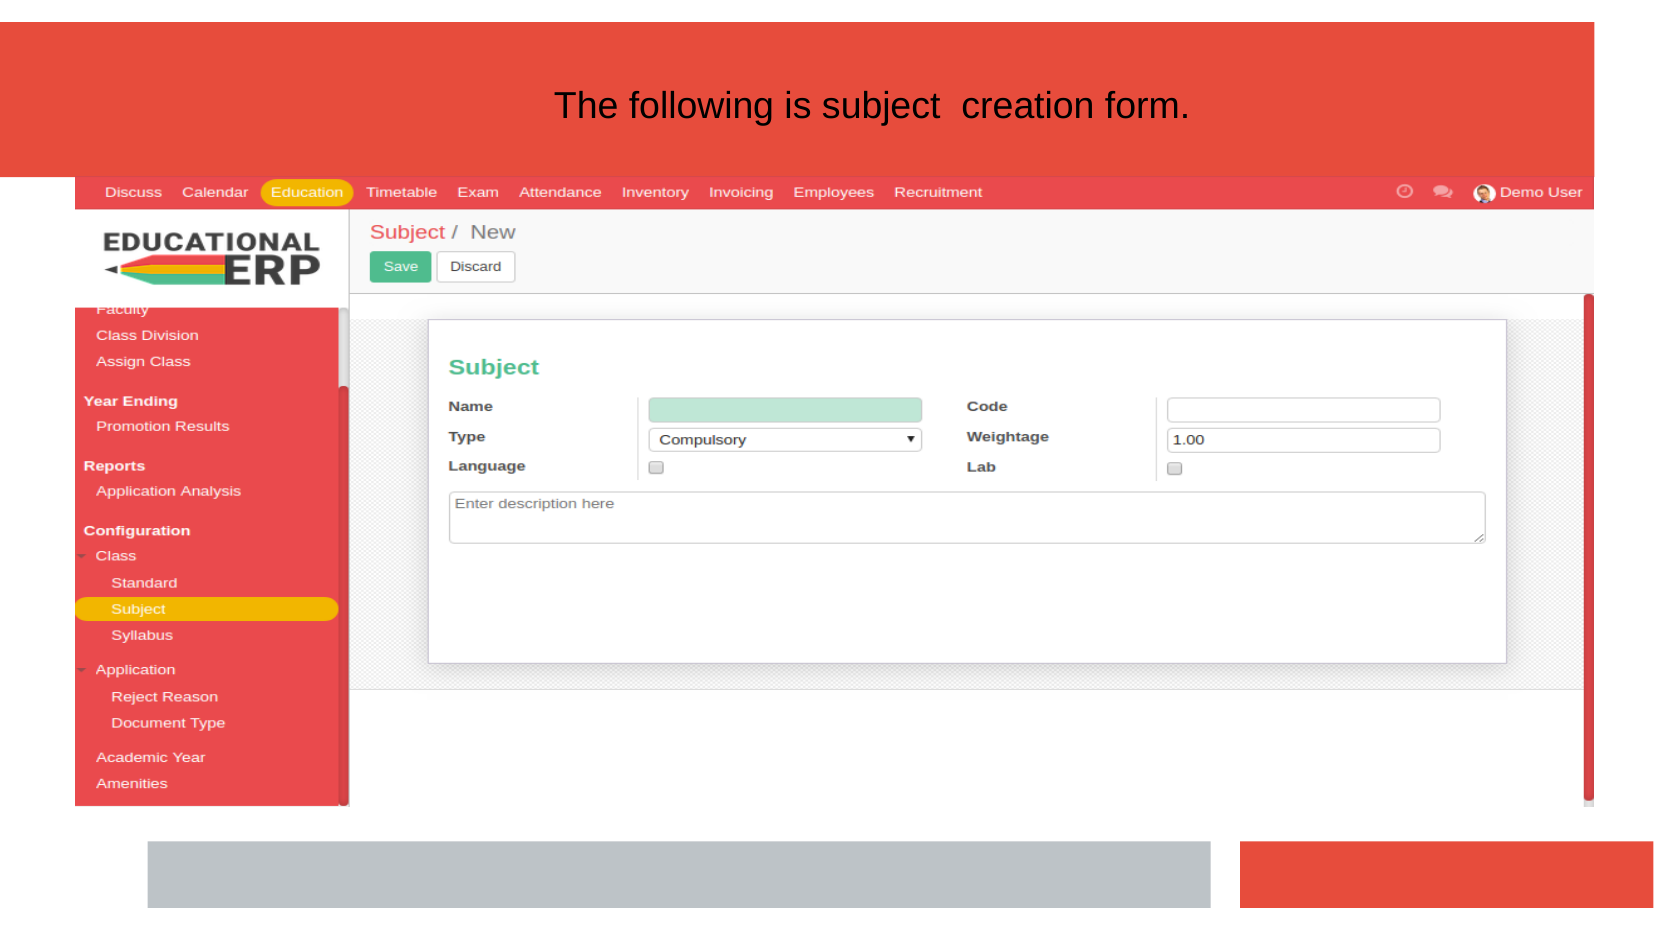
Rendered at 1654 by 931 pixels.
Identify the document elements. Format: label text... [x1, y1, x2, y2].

text_box The following is subject creation form. [539, 77, 1206, 135]
picture [75, 176, 1594, 807]
